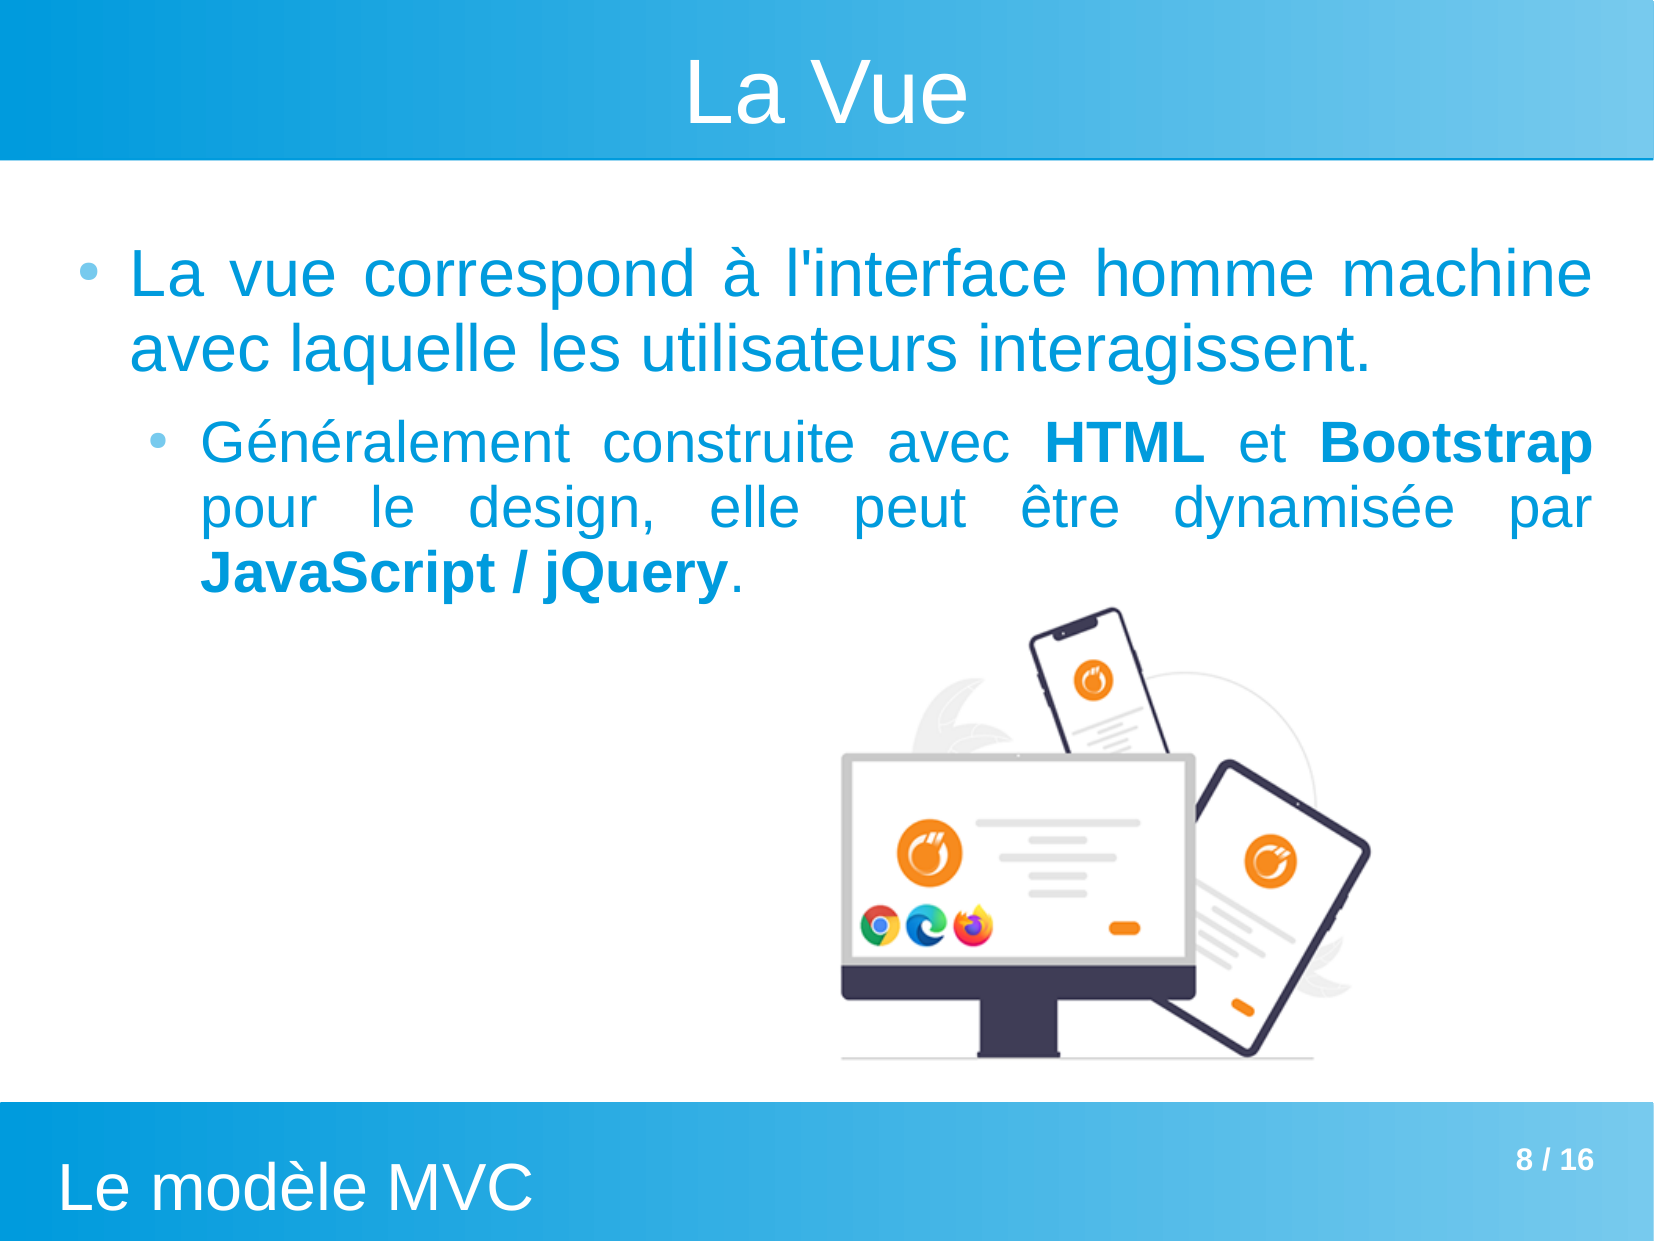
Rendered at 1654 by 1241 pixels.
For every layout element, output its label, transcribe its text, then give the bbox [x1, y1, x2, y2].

list La vue correspond à l'interface homme machine avec laquelle les utilisateurs interagissent. Généralement construite avec HTML et Bootstrap pour le design, elle peut être dynamisée par JavaScript / jQuery. [59, 236, 1595, 1024]
title La Vue [59, 39, 1595, 144]
picture [813, 597, 1374, 1067]
